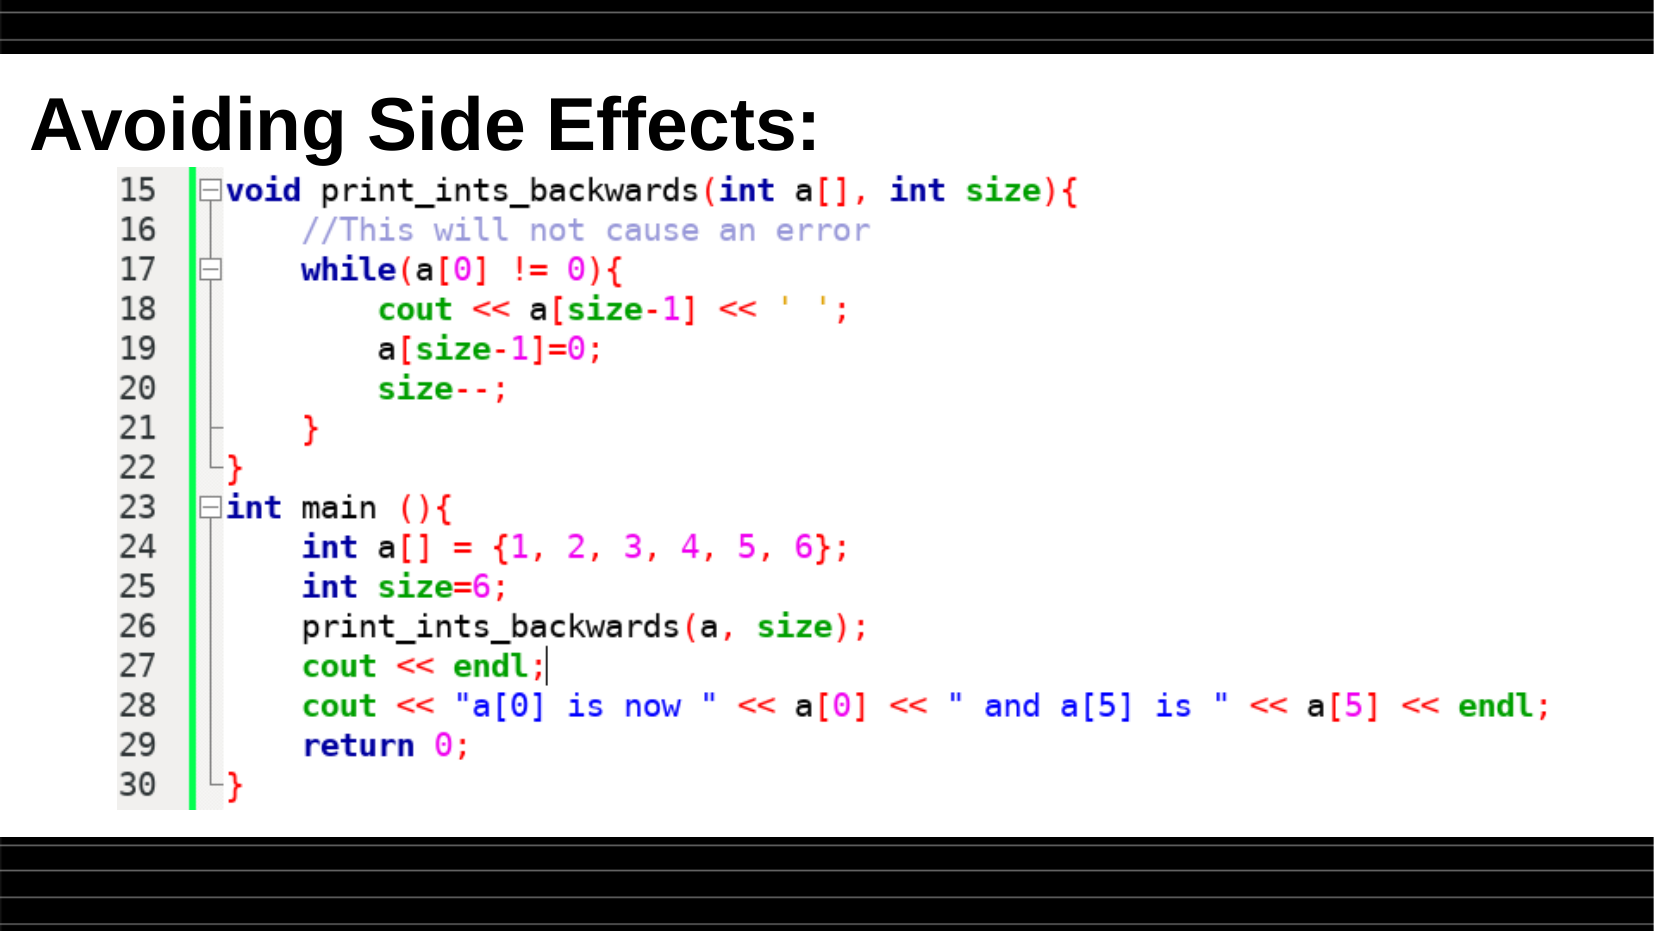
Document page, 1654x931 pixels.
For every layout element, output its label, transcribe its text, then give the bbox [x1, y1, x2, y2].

picture [0, 0, 1654, 54]
picture [0, 837, 1654, 931]
text_box Avoiding Side Effects: [15, 75, 1546, 174]
picture [117, 167, 1560, 811]
